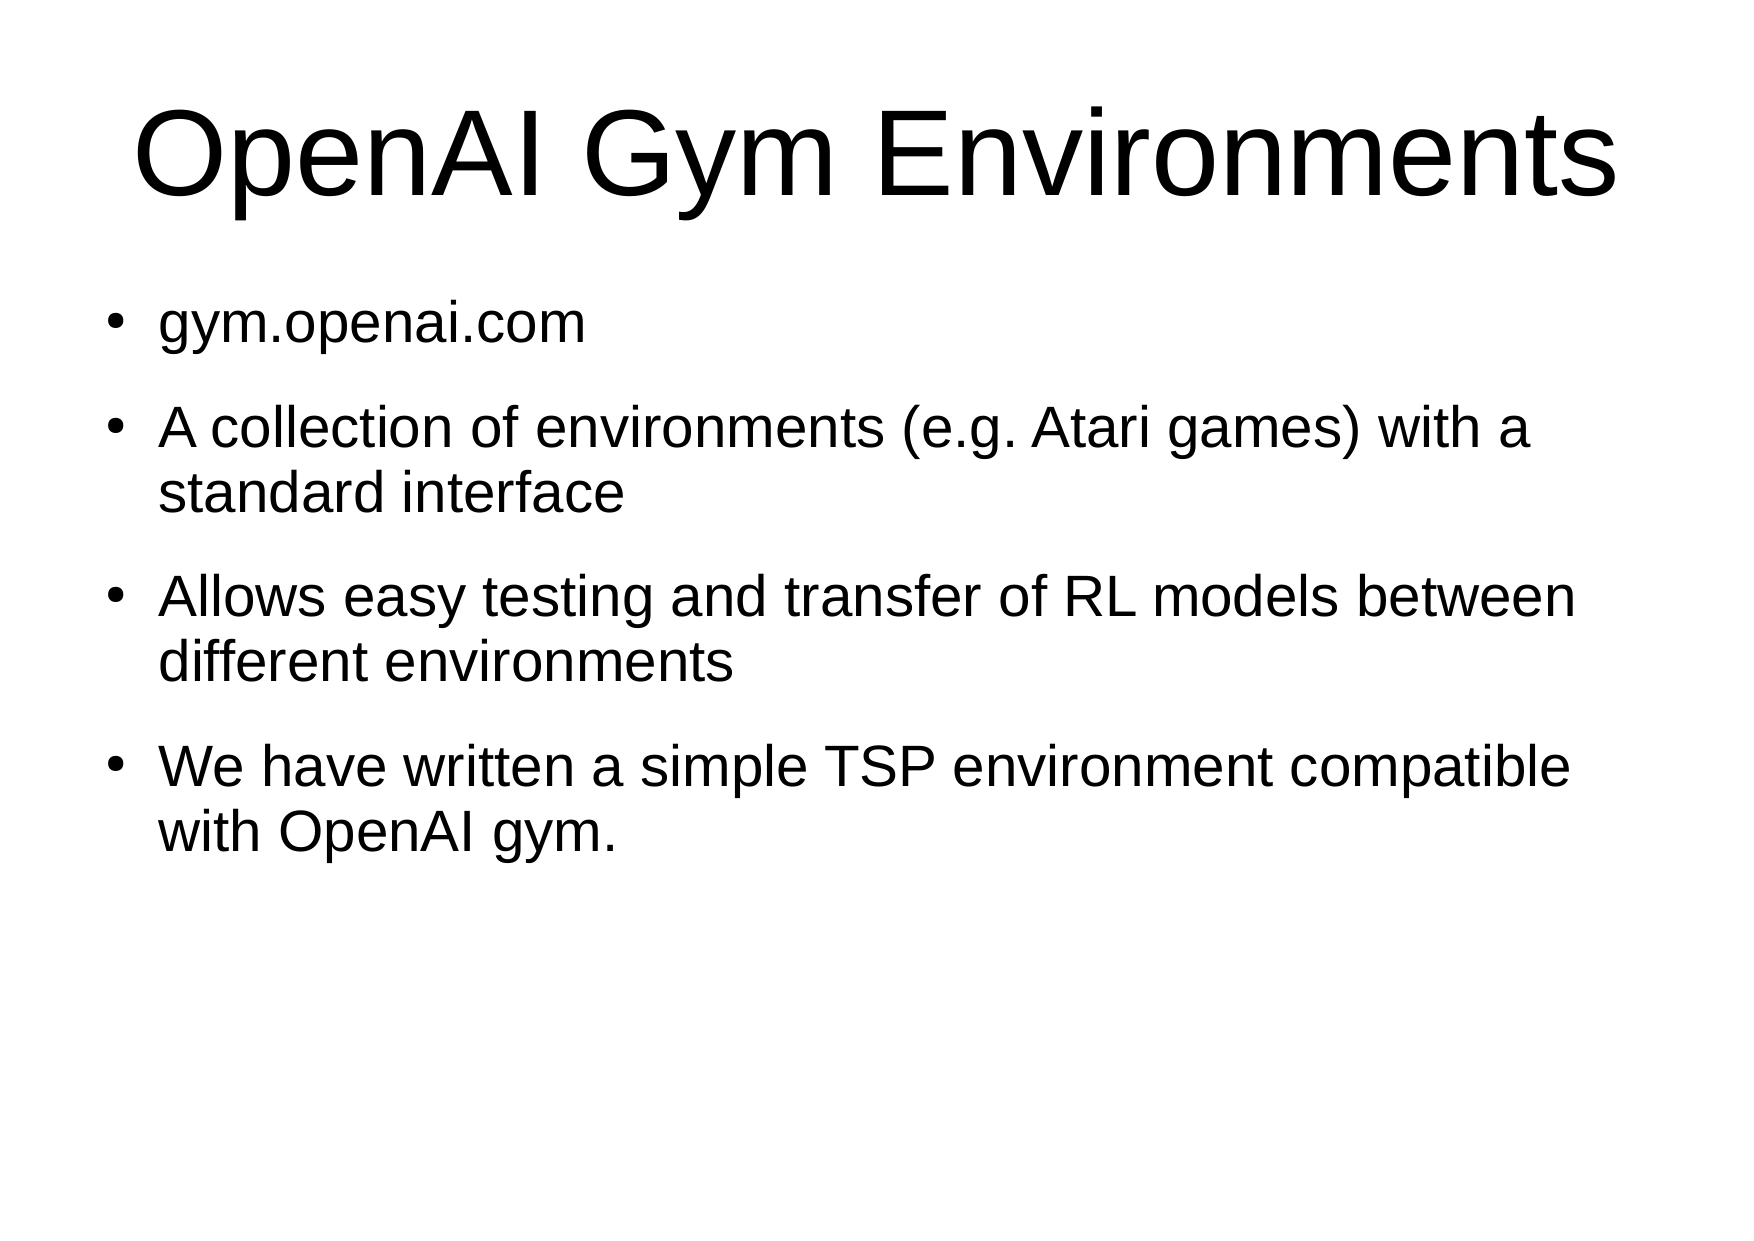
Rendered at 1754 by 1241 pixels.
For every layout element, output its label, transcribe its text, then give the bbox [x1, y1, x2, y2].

list gym.openai.com A collection of environments (e.g. Atari games) with a standard interface Allows easy testing and transfer of RL models between different environments We have written a simple TSP environment compatible with OpenAI gym. [87, 290, 1667, 1123]
title OpenAI Gym Environments [87, 49, 1667, 257]
